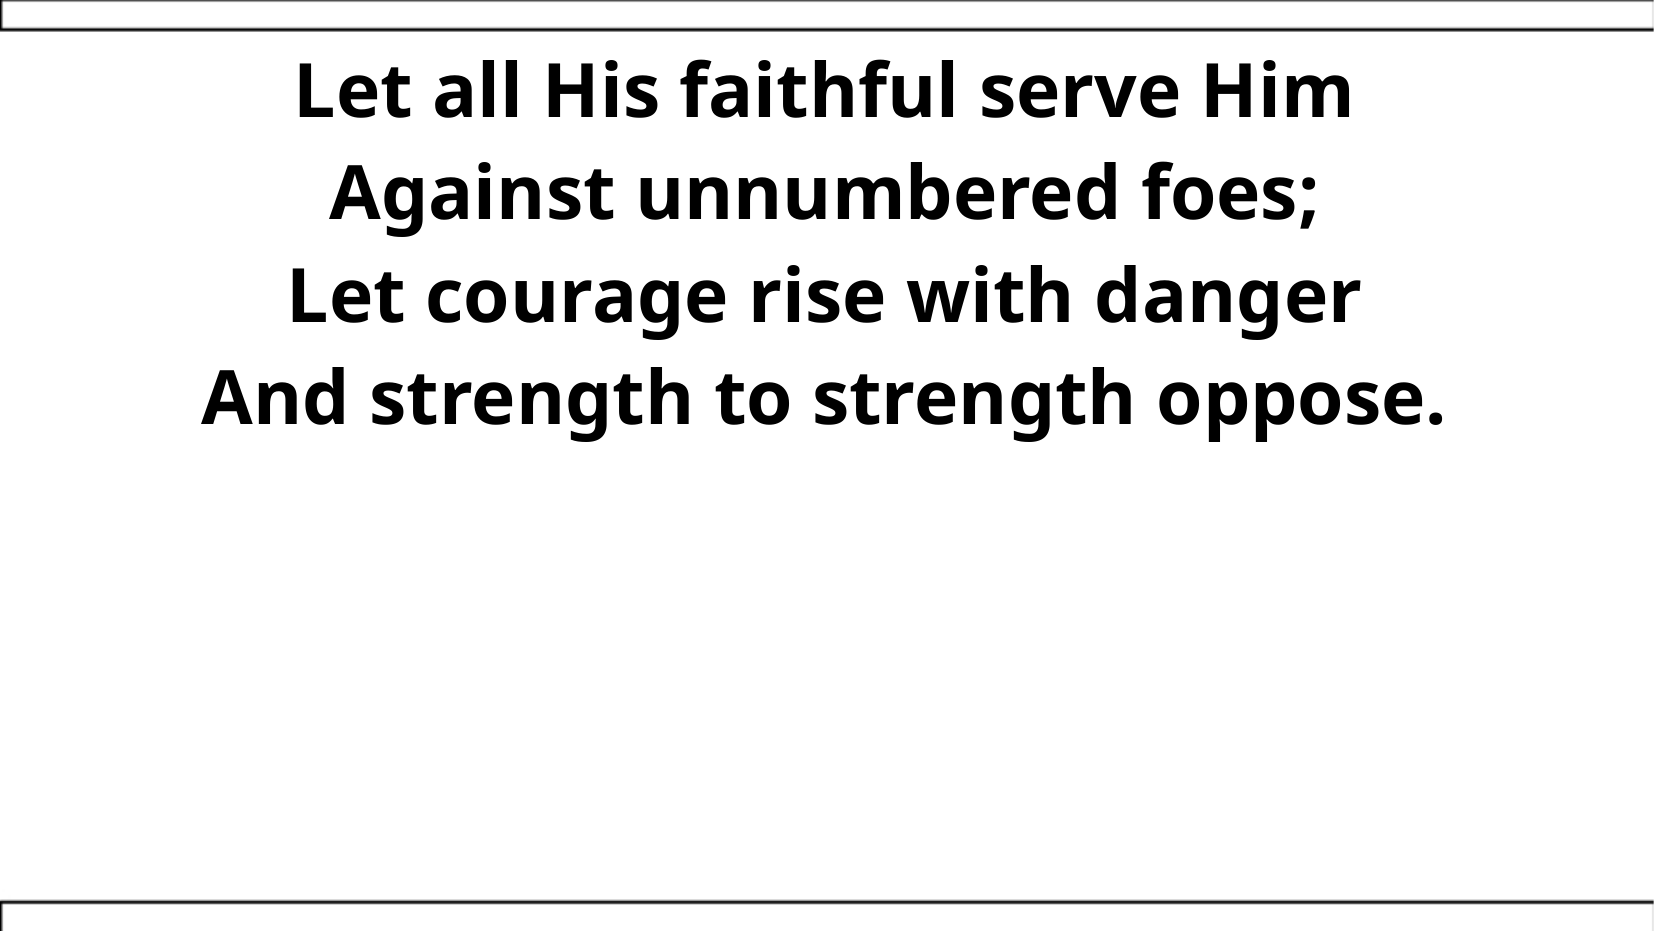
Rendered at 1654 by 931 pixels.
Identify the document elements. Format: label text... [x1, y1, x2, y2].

picture [0, 0, 1654, 931]
text_box Let all His faithful serve Him Against unnumbered foes; Let courage rise with danger And strength to strength oppose. [135, 30, 1516, 445]
